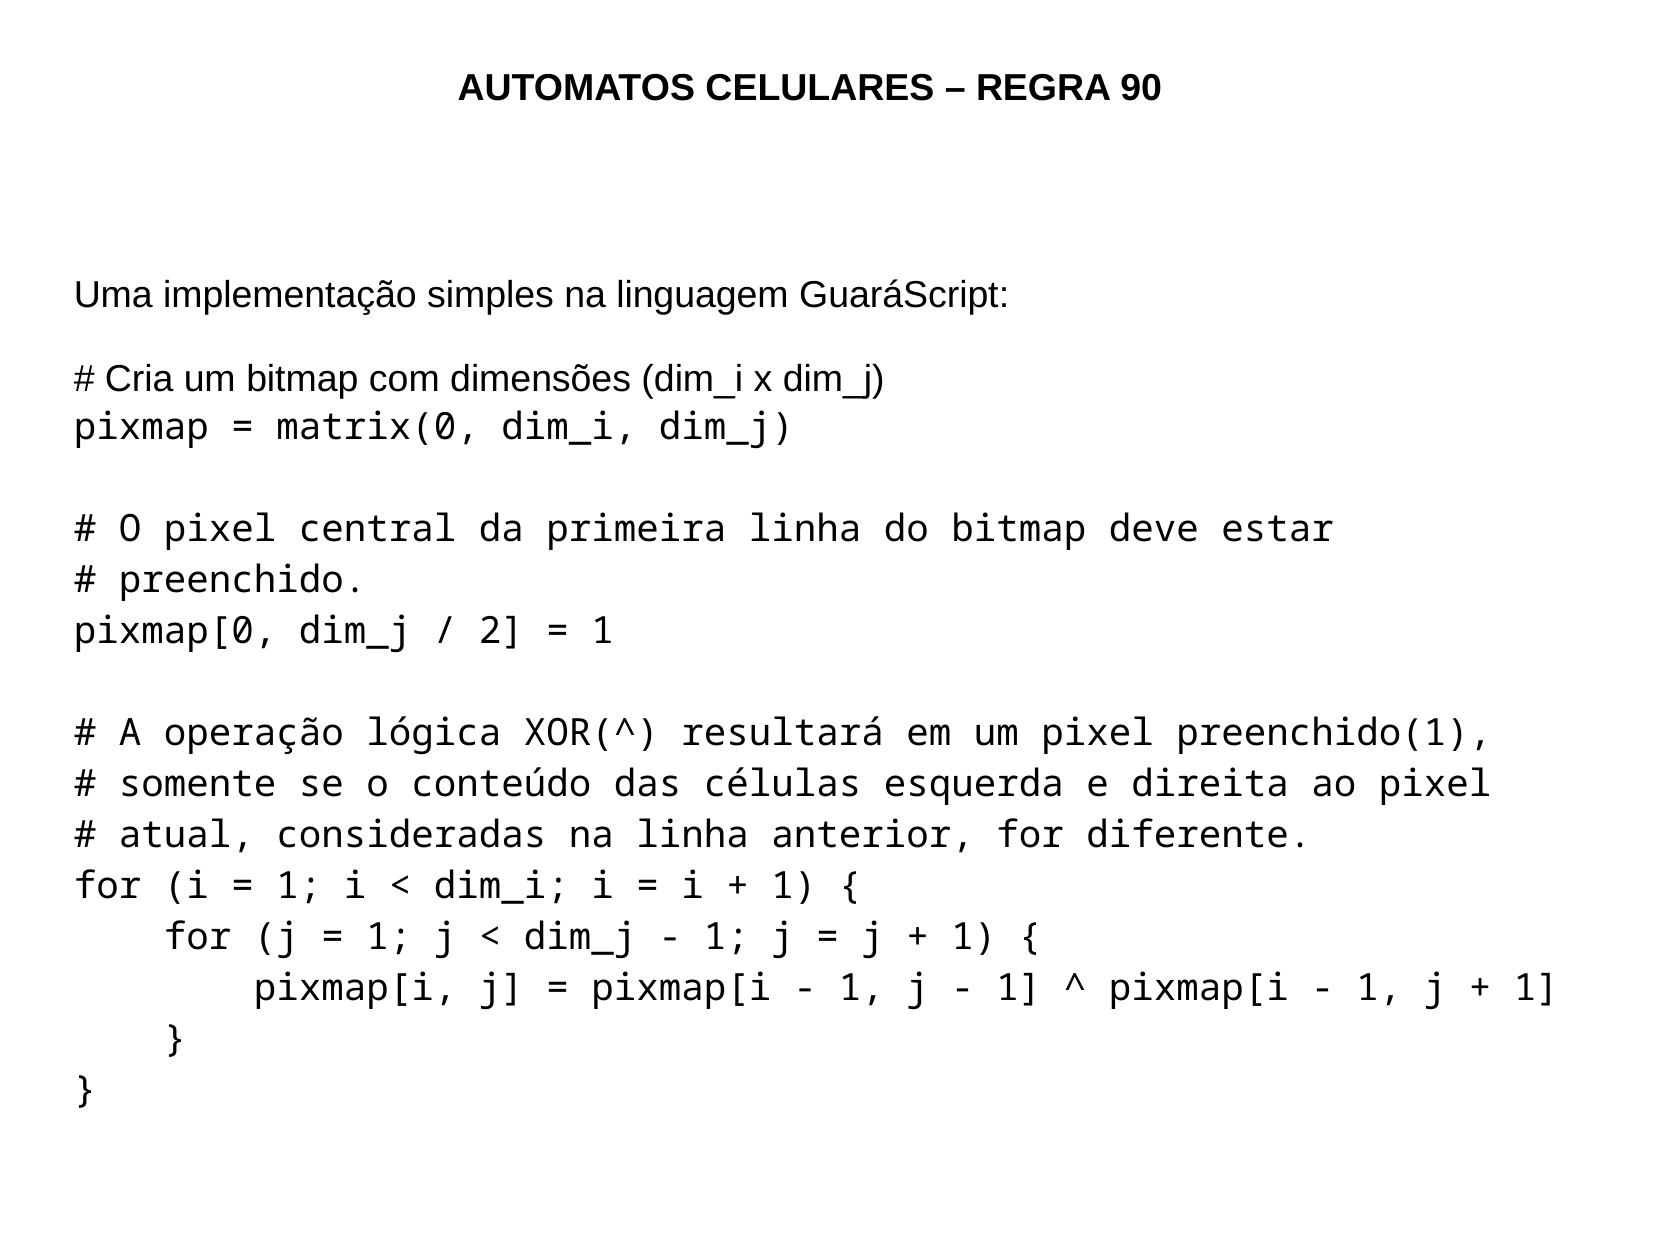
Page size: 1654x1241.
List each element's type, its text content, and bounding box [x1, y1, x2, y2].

text_box AUTOMATOS CELULARES – REGRA 90 [442, 59, 1211, 116]
text_box Uma implementação simples na linguagem GuaráScript: # Cria um bitmap com dimensões (dim_i x dim_j) pixmap = matrix(0, dim_i, dim_j) # O pixel central da primeira linha do bitmap deve estar # preenchido. pixmap[0, dim_j / 2] = 1 # A operação lógica XOR(^) resultará em um pixel preenchido(1), # somente se o conteúdo das células esquerda e direita ao pixel # atual, consideradas na linha anterior, for diferente. for (i = 1; i < dim_i; i = i + 1) { for (j = 1; j < dim_j - 1; j = j + 1) { pixmap[i, j] = pixmap[i - 1, j - 1] ^ pixmap[i - 1, j + 1] } } [59, 265, 1595, 1060]
